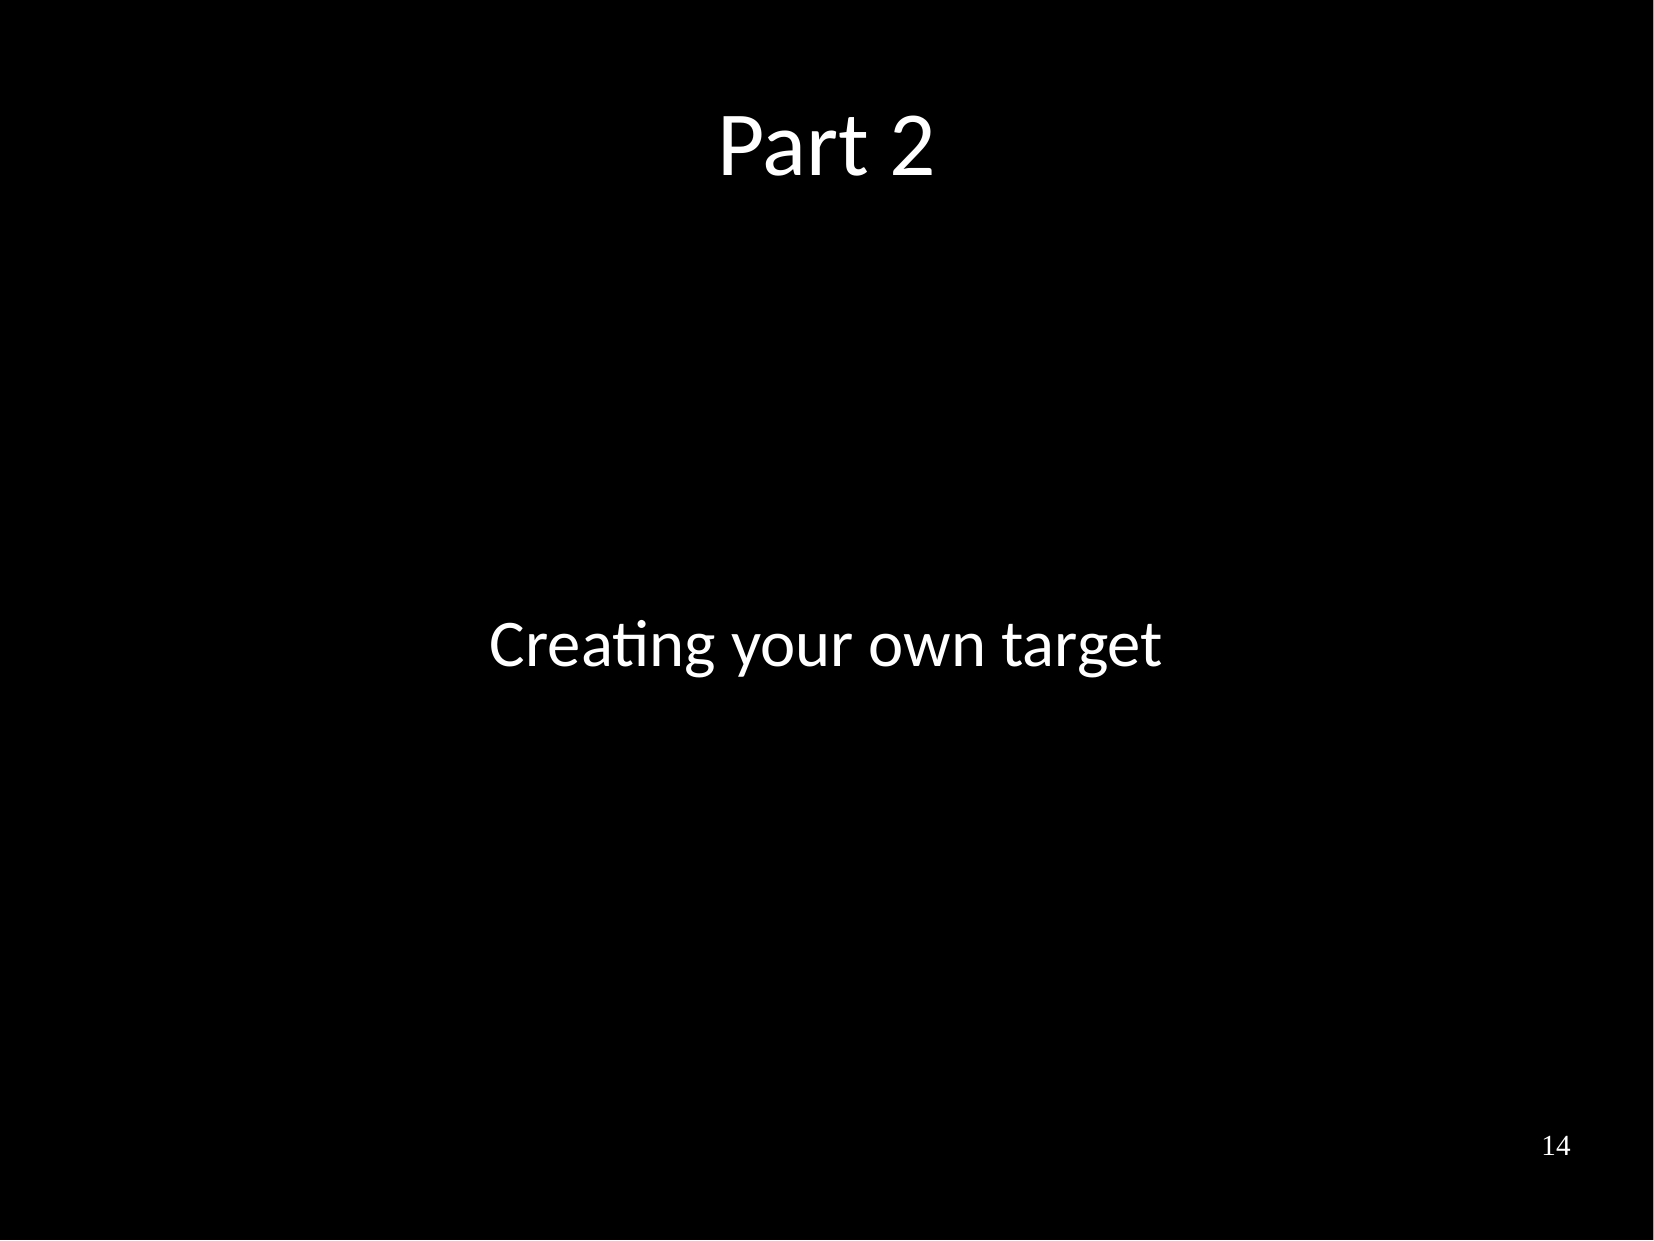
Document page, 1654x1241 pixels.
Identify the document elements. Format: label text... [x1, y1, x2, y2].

title Part 2 [82, 49, 1571, 257]
subtitle Creating your own target [82, 290, 1571, 1010]
